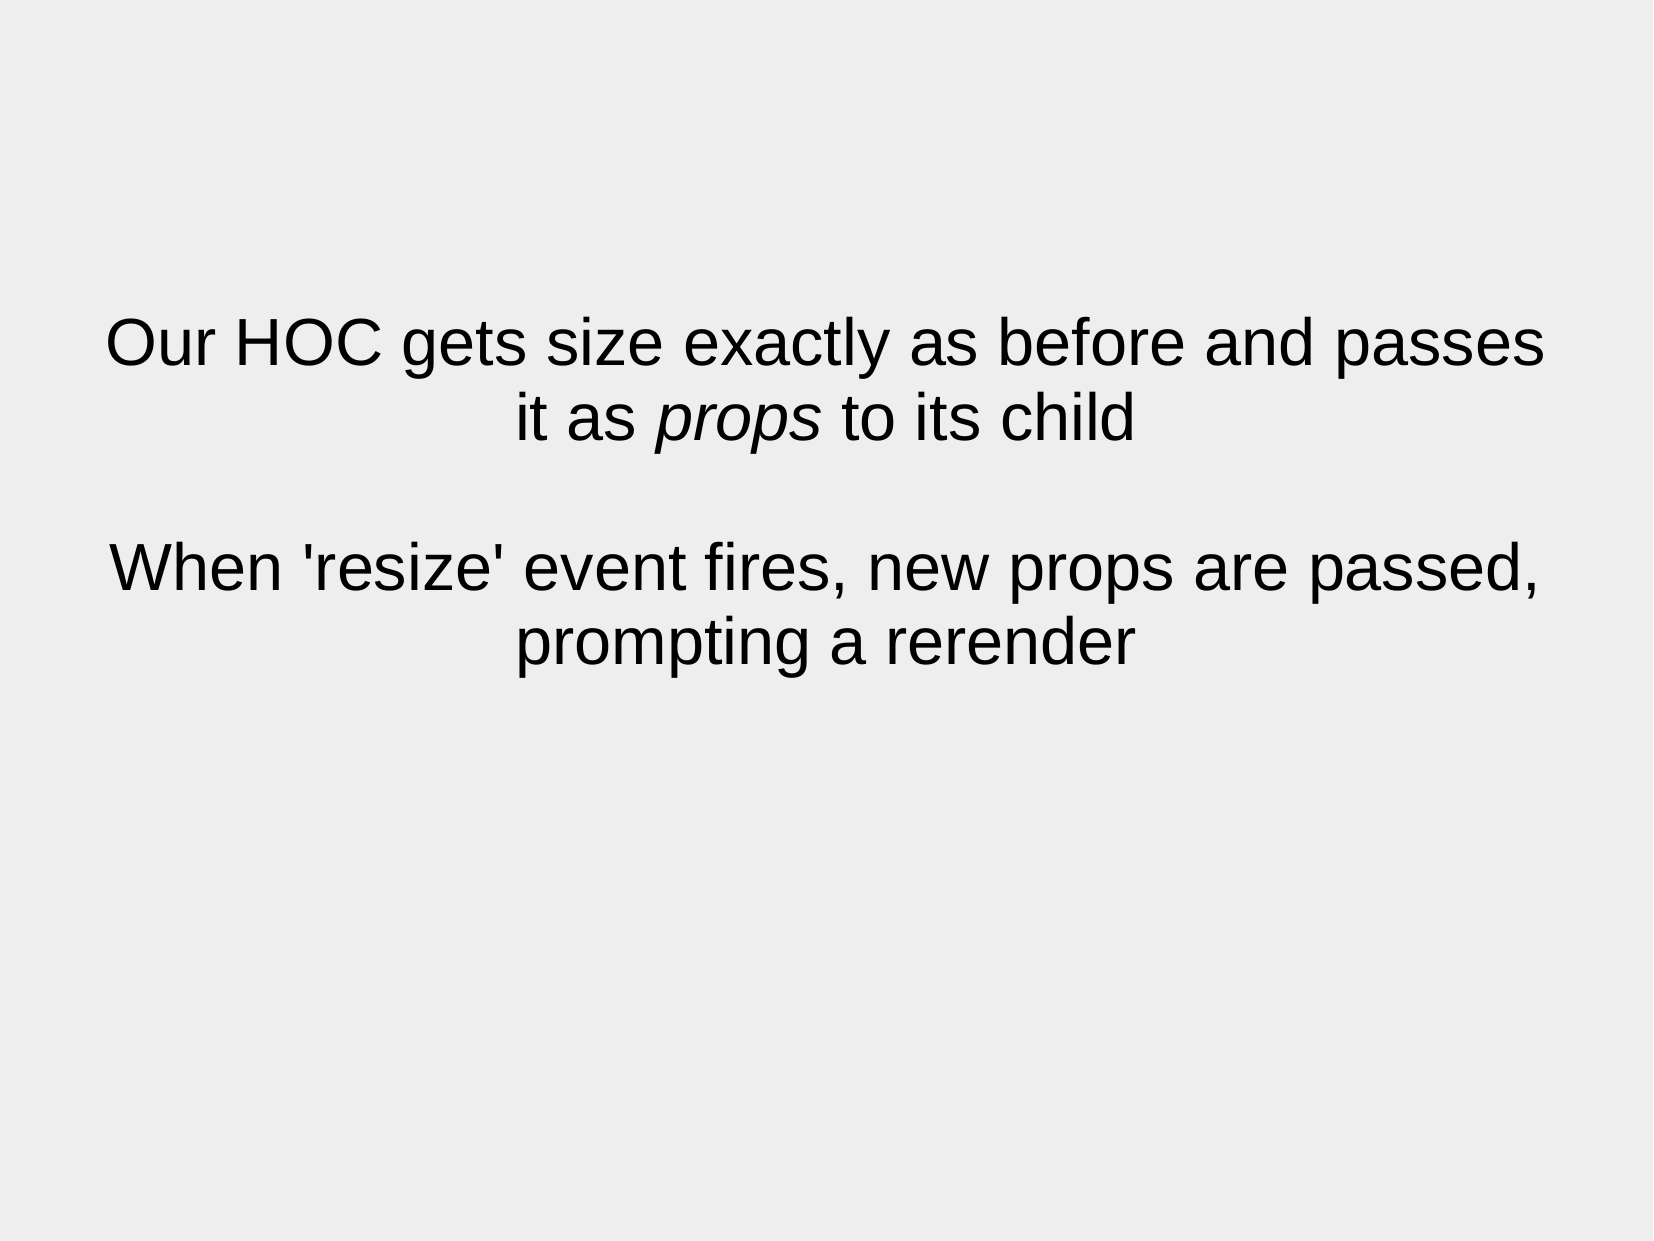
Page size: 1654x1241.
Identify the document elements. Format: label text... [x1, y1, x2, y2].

subtitle Our HOC gets size exactly as before and passes it as props to its child When 'resize' event fires, new props are passed, prompting a rerender [82, 49, 1571, 1010]
